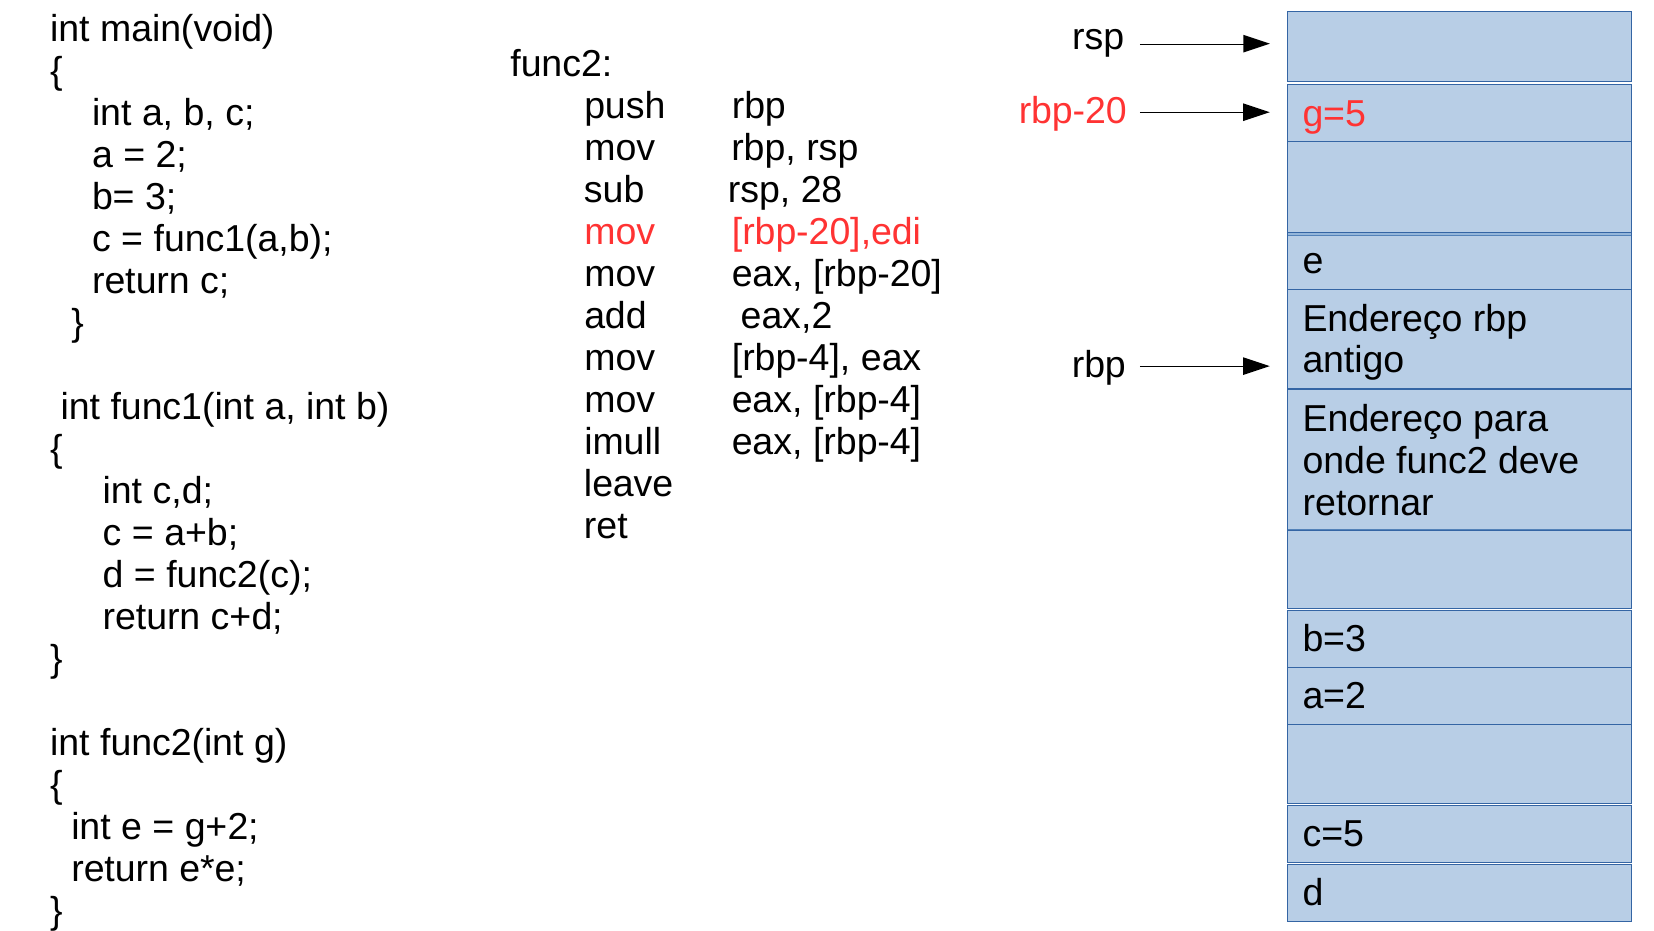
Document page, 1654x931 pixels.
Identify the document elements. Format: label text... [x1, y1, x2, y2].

text_box c=5 [1287, 805, 1632, 863]
text_box [1287, 531, 1632, 609]
text_box func2: push rbp mov rbp, rsp sub rsp, 28 mov [rbp-20],edi mov eax, [rbp-20] add eax,2 mov [rbp-4], eax mov eax, [rbp-4] imull eax, [rbp-4] leave ret [495, 35, 1028, 807]
text_box a=2 [1287, 668, 1632, 725]
text_box e [1287, 232, 1632, 290]
text_box [1287, 142, 1632, 232]
text_box rbp-20 [1003, 81, 1142, 139]
text_box g=5 [1287, 84, 1632, 142]
text_box rsp [1057, 8, 1139, 66]
text_box int main(void) { int a, b, c; a = 2; b= 3; c = func1(a,b); return c; } int func1(int a, int b) { int c,d; c = a+b; d = func2(c); return c+d; } int func2(int g) { int e = g+2; return e*e; } [35, 0, 449, 931]
text_box rbp [1057, 335, 1141, 393]
text_box Endereço rbp antigo [1287, 290, 1632, 389]
text_box b=3 [1287, 610, 1632, 668]
text_box [1287, 11, 1632, 82]
text_box Endereço para onde func2 deve retornar [1287, 389, 1632, 531]
text_box d [1287, 864, 1632, 922]
text_box [1287, 725, 1632, 804]
